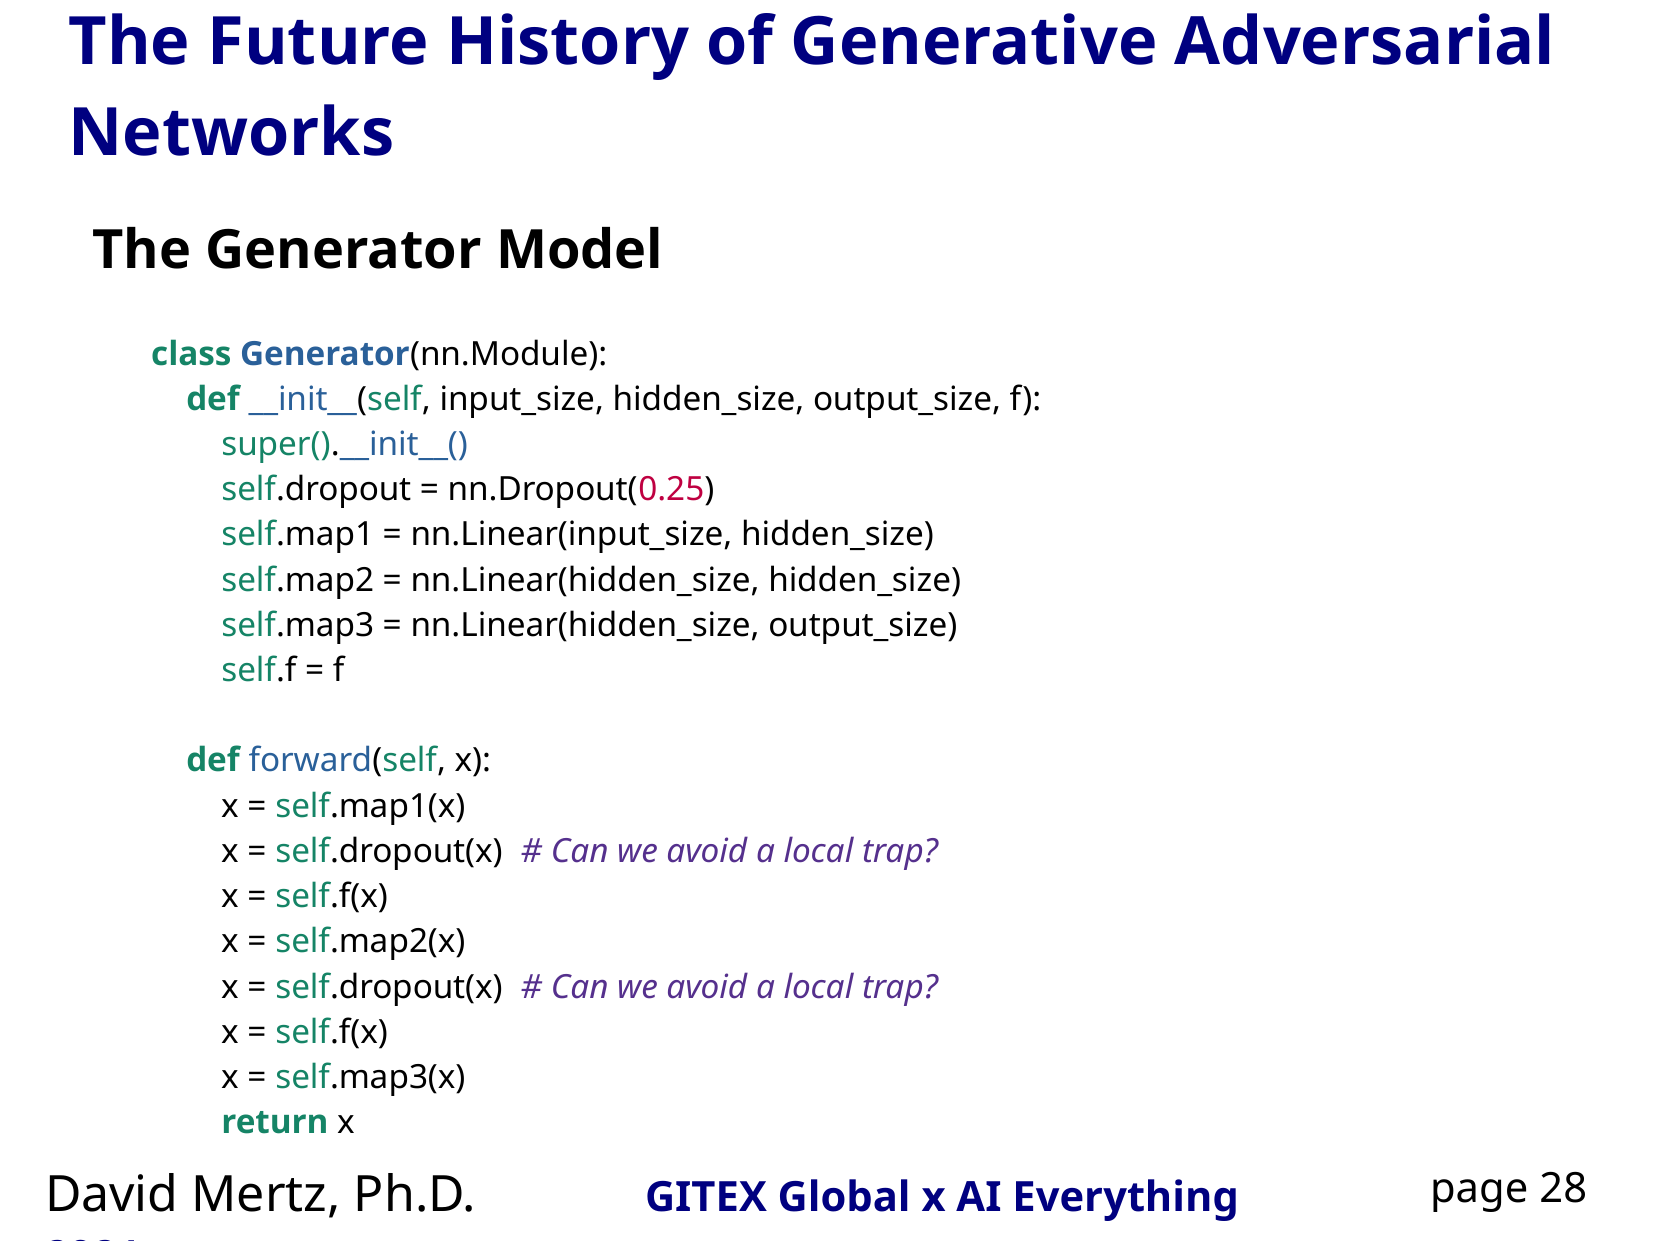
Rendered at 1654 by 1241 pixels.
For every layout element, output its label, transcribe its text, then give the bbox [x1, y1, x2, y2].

list The Generator Model class Generator(nn.Module): def __init__(self, input_size, hidden_size, output_size, f): super().__init__() self.dropout = nn.Dropout(0.25) self.map1 = nn.Linear(input_size, hidden_size) self.map2 = nn.Linear(hidden_size, hidden_size) self.map3 = nn.Linear(hidden_size, output_size) self.f = f def forward(self, x): x = self.map1(x) x = self.dropout(x) # Can we avoid a local trap? x = self.f(x) x = self.map2(x) x = self.dropout(x) # Can we avoid a local trap? x = self.f(x) x = self.map3(x) return x [92, 210, 1561, 1066]
